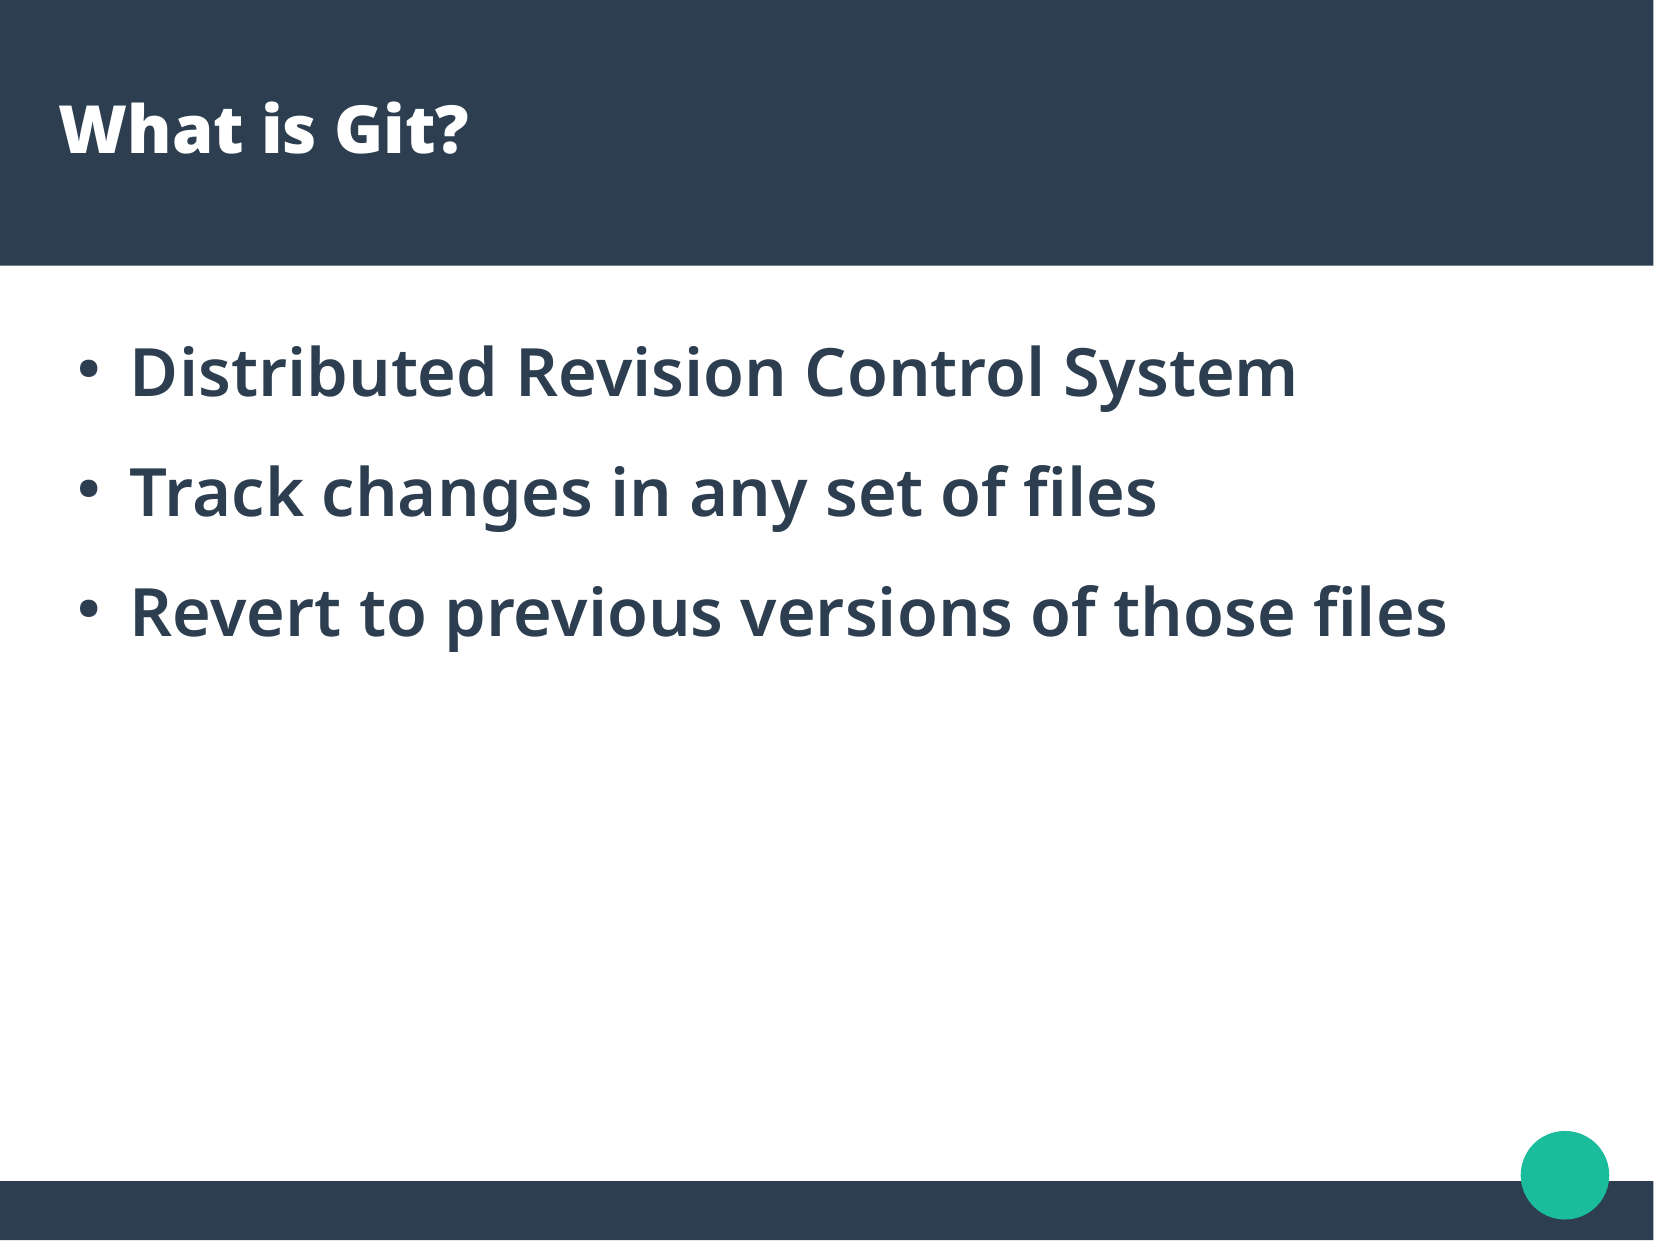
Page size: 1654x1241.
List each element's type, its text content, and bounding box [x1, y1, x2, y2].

title What is Git? [59, 49, 1595, 207]
list Distributed Revision Control System Track changes in any set of files Revert to previous versions of those files [59, 324, 1595, 1152]
